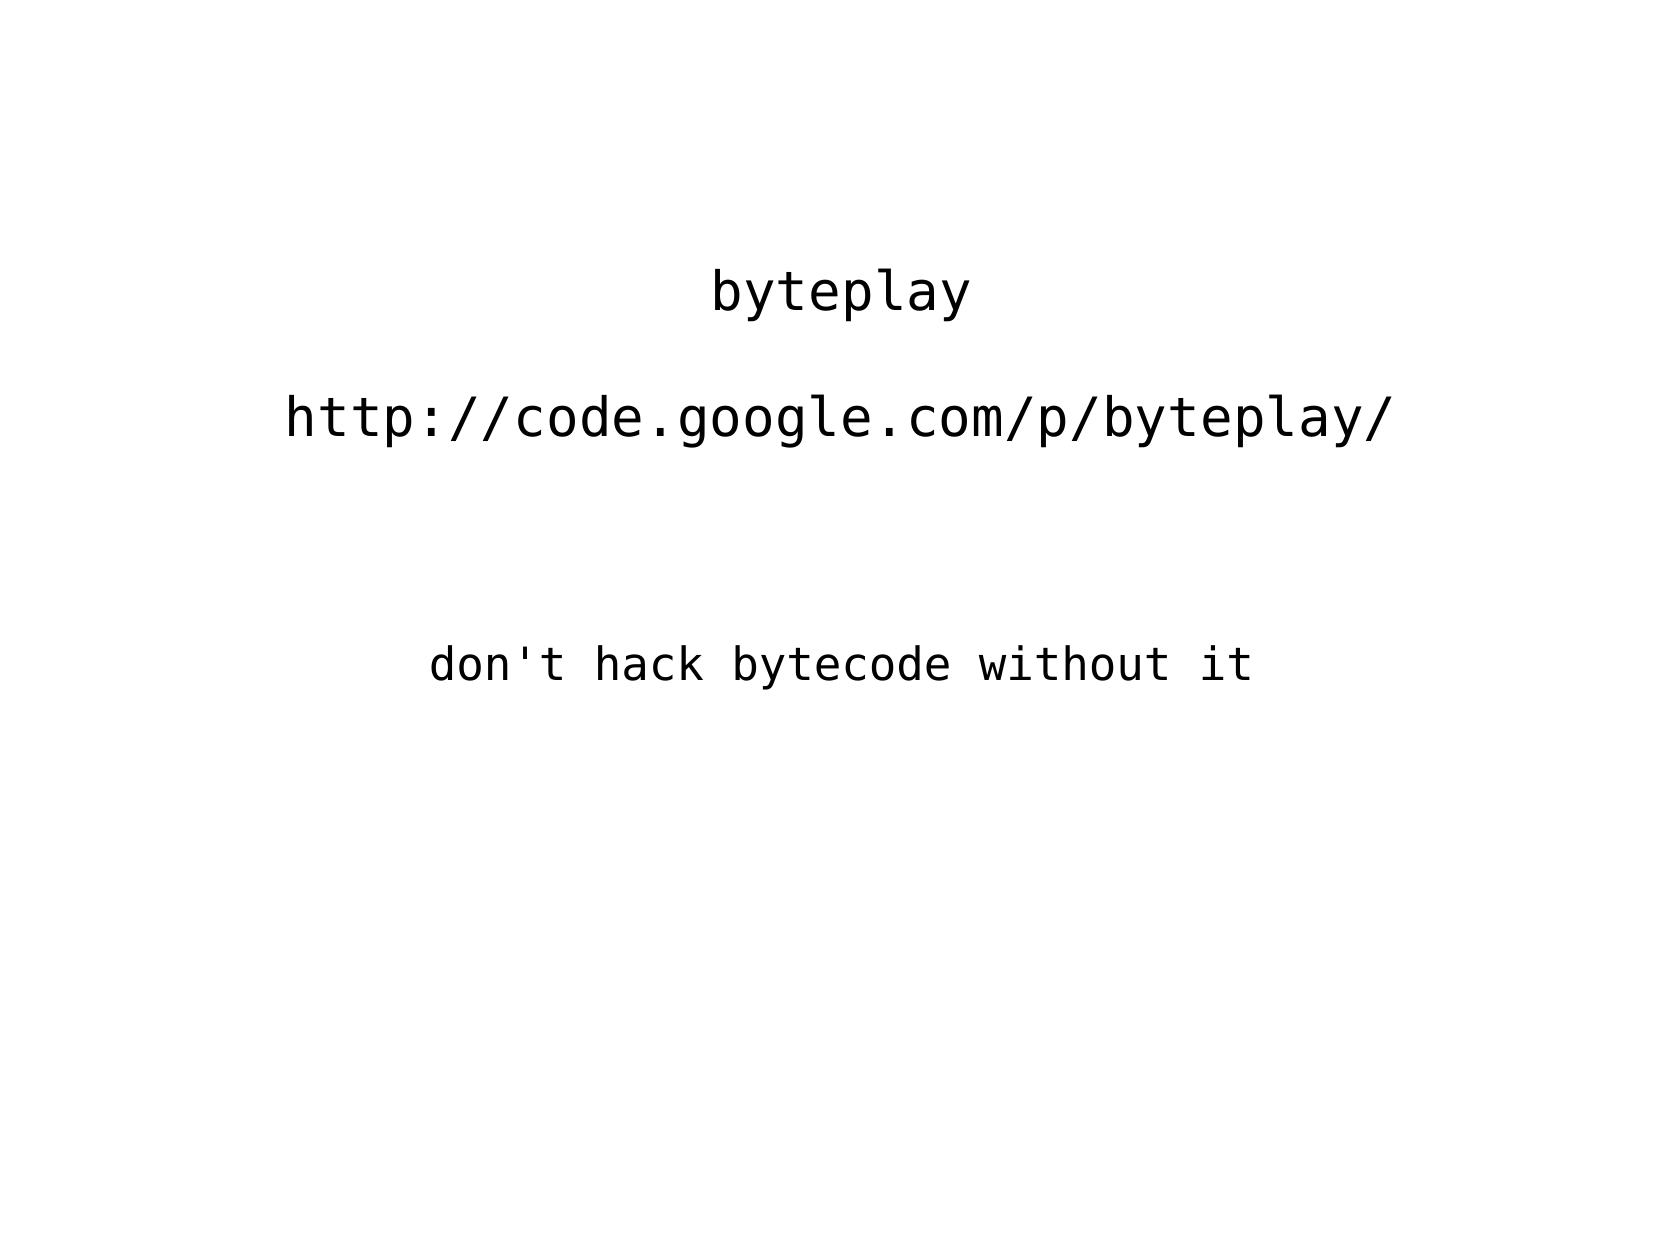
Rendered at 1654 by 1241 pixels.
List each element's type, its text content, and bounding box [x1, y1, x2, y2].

text_box byteplay http://code.google.com/p/byteplay/ don't hack bytecode without it [206, 146, 1477, 806]
